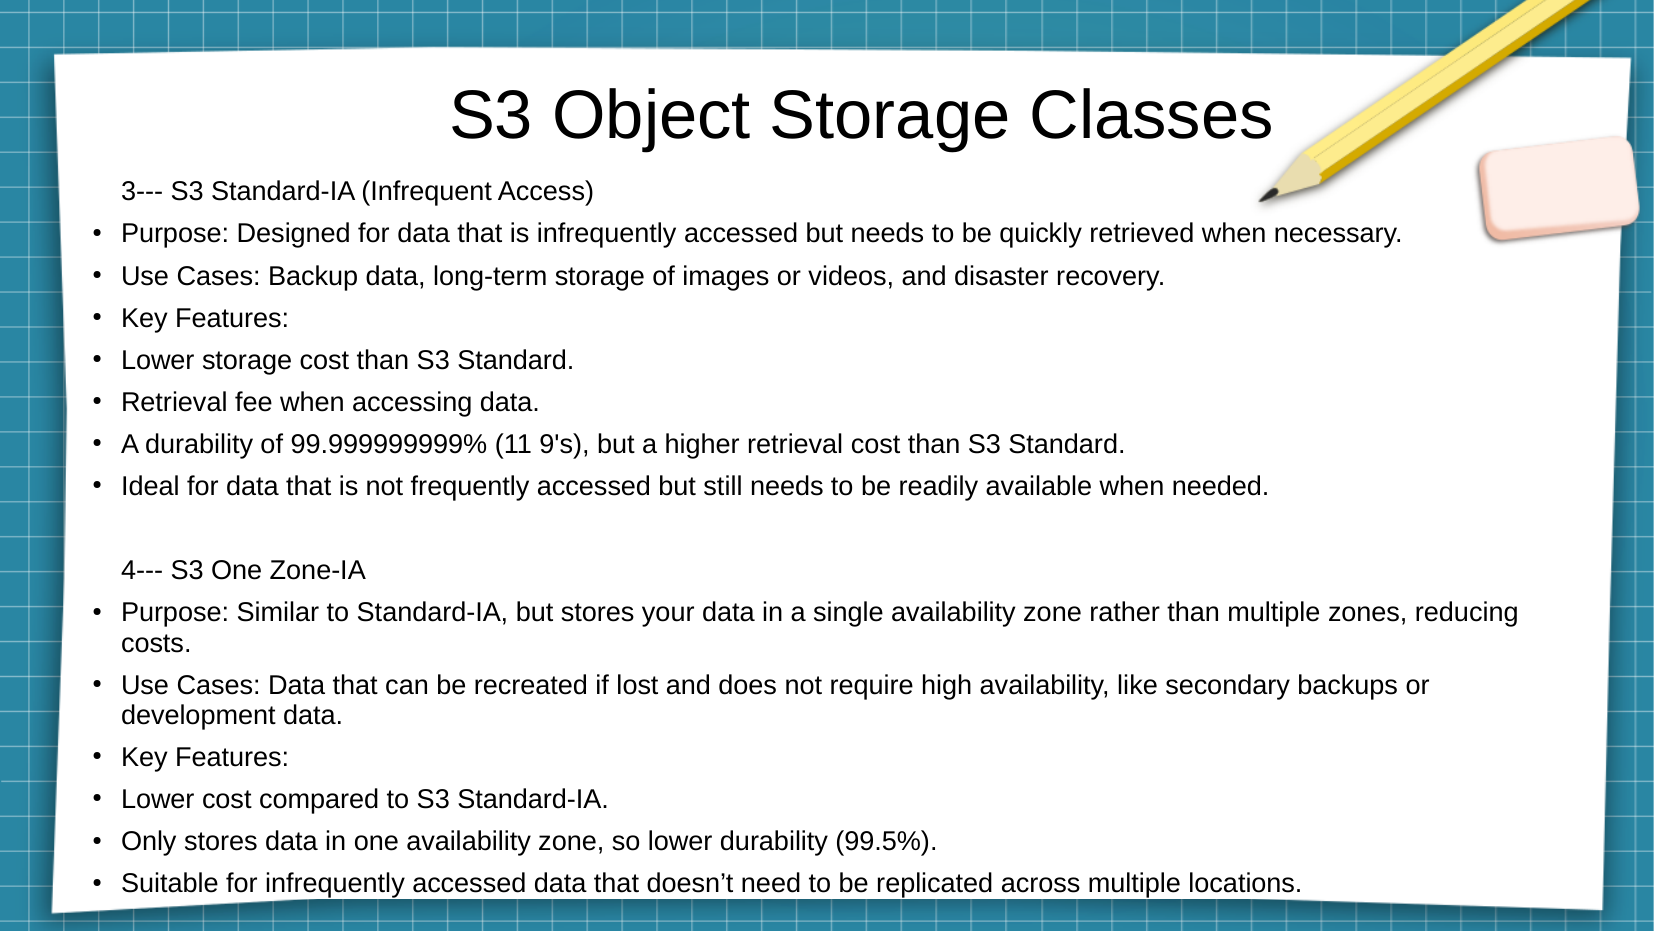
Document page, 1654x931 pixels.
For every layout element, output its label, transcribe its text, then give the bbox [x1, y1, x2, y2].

list 3--- S3 Standard-IA (Infrequent Access) Purpose: Designed for data that is infrequently accessed but needs to be quickly retrieved when necessary. Use Cases: Backup data, long-term storage of images or videos, and disaster recovery. Key Features: Lower storage cost than S3 Standard. Retrieval fee when accessing data. A durability of 99.999999999% (11 9's), but a higher retrieval cost than S3 Standard. Ideal for data that is not frequently accessed but still needs to be readily available when needed. 4--- S3 One Zone-IA Purpose: Similar to Standard-IA, but stores your data in a single availability zone rather than multiple zones, reducing costs. Use Cases: Data that can be recreated if lost and does not require high availability, like secondary backups or development data. Key Features: Lower cost compared to S3 Standard-IA. Only stores data in one availability zone, so lower durability (99.5%). Suitable for infrequently accessed data that doesn’t need to be replicated across multiple locations. [82, 176, 1571, 901]
picture [0, 0, 1654, 931]
title S3 Object Storage Classes [82, 37, 1571, 176]
